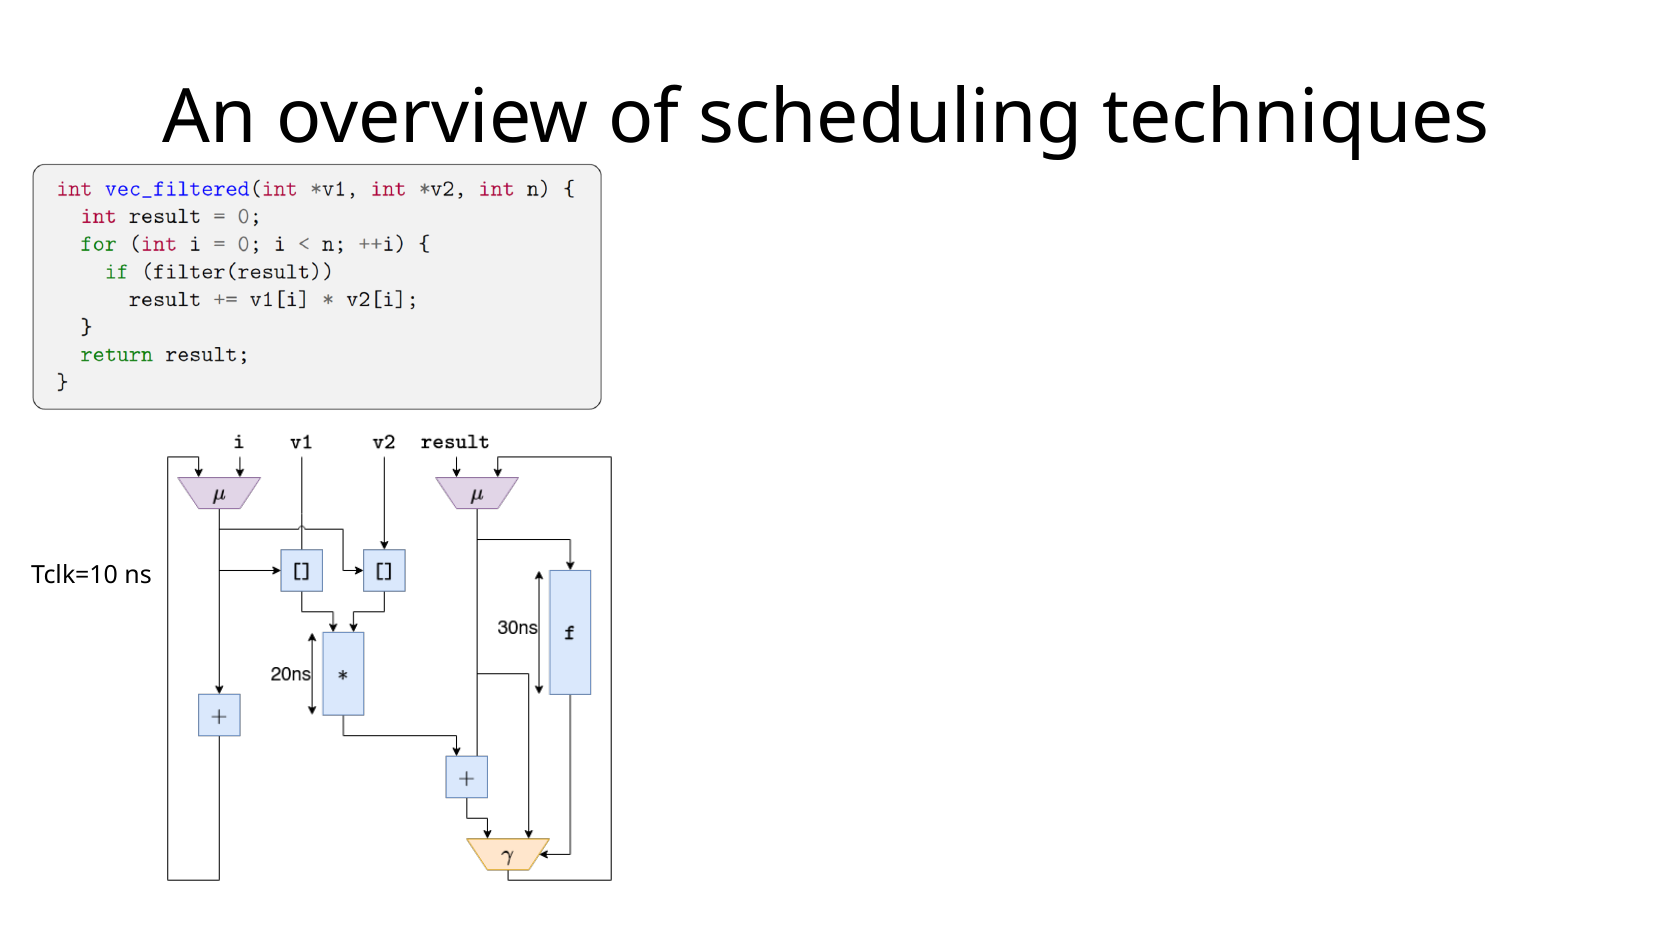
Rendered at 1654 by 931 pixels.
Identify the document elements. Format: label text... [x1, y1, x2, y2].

picture [30, 162, 620, 889]
text_box Tclk=10 ns [16, 551, 226, 601]
title An overview of scheduling techniques [82, 37, 1571, 193]
